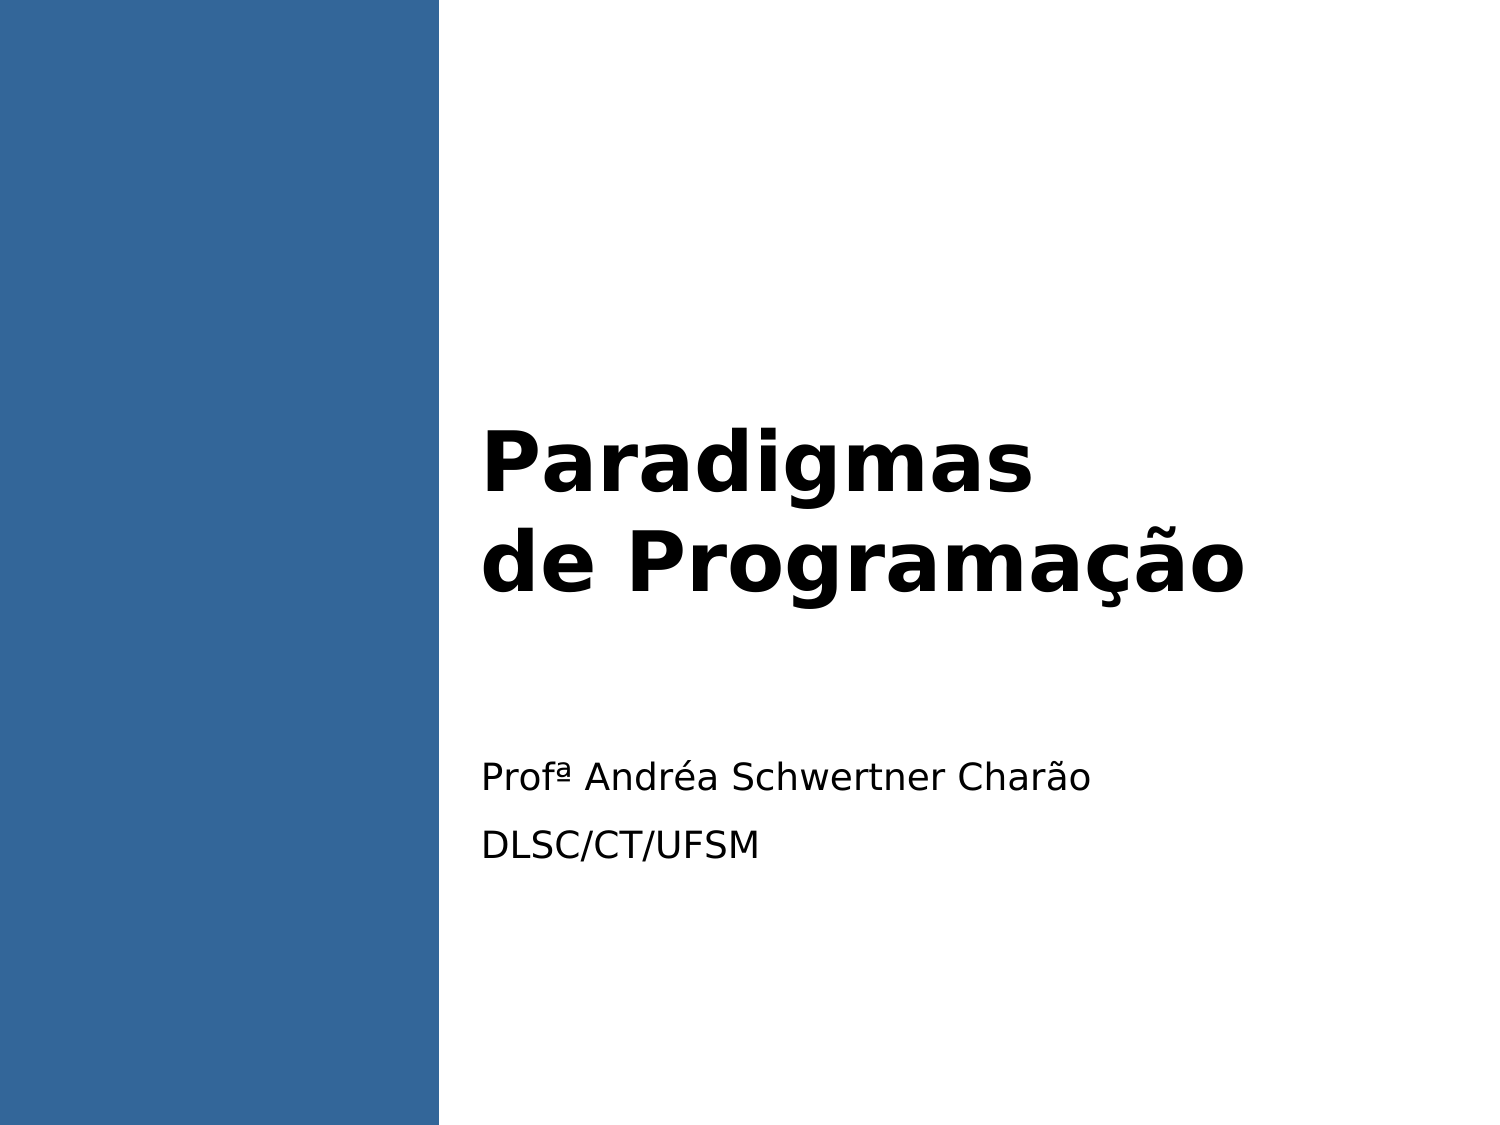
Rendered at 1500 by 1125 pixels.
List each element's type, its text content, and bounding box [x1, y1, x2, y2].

title Paradigmas de Programação [465, 197, 1418, 819]
text_box [0, 0, 438, 1125]
text_box Profª Andréa Schwertner Charão DLSC/CT/UFSM [465, 819, 1241, 1034]
